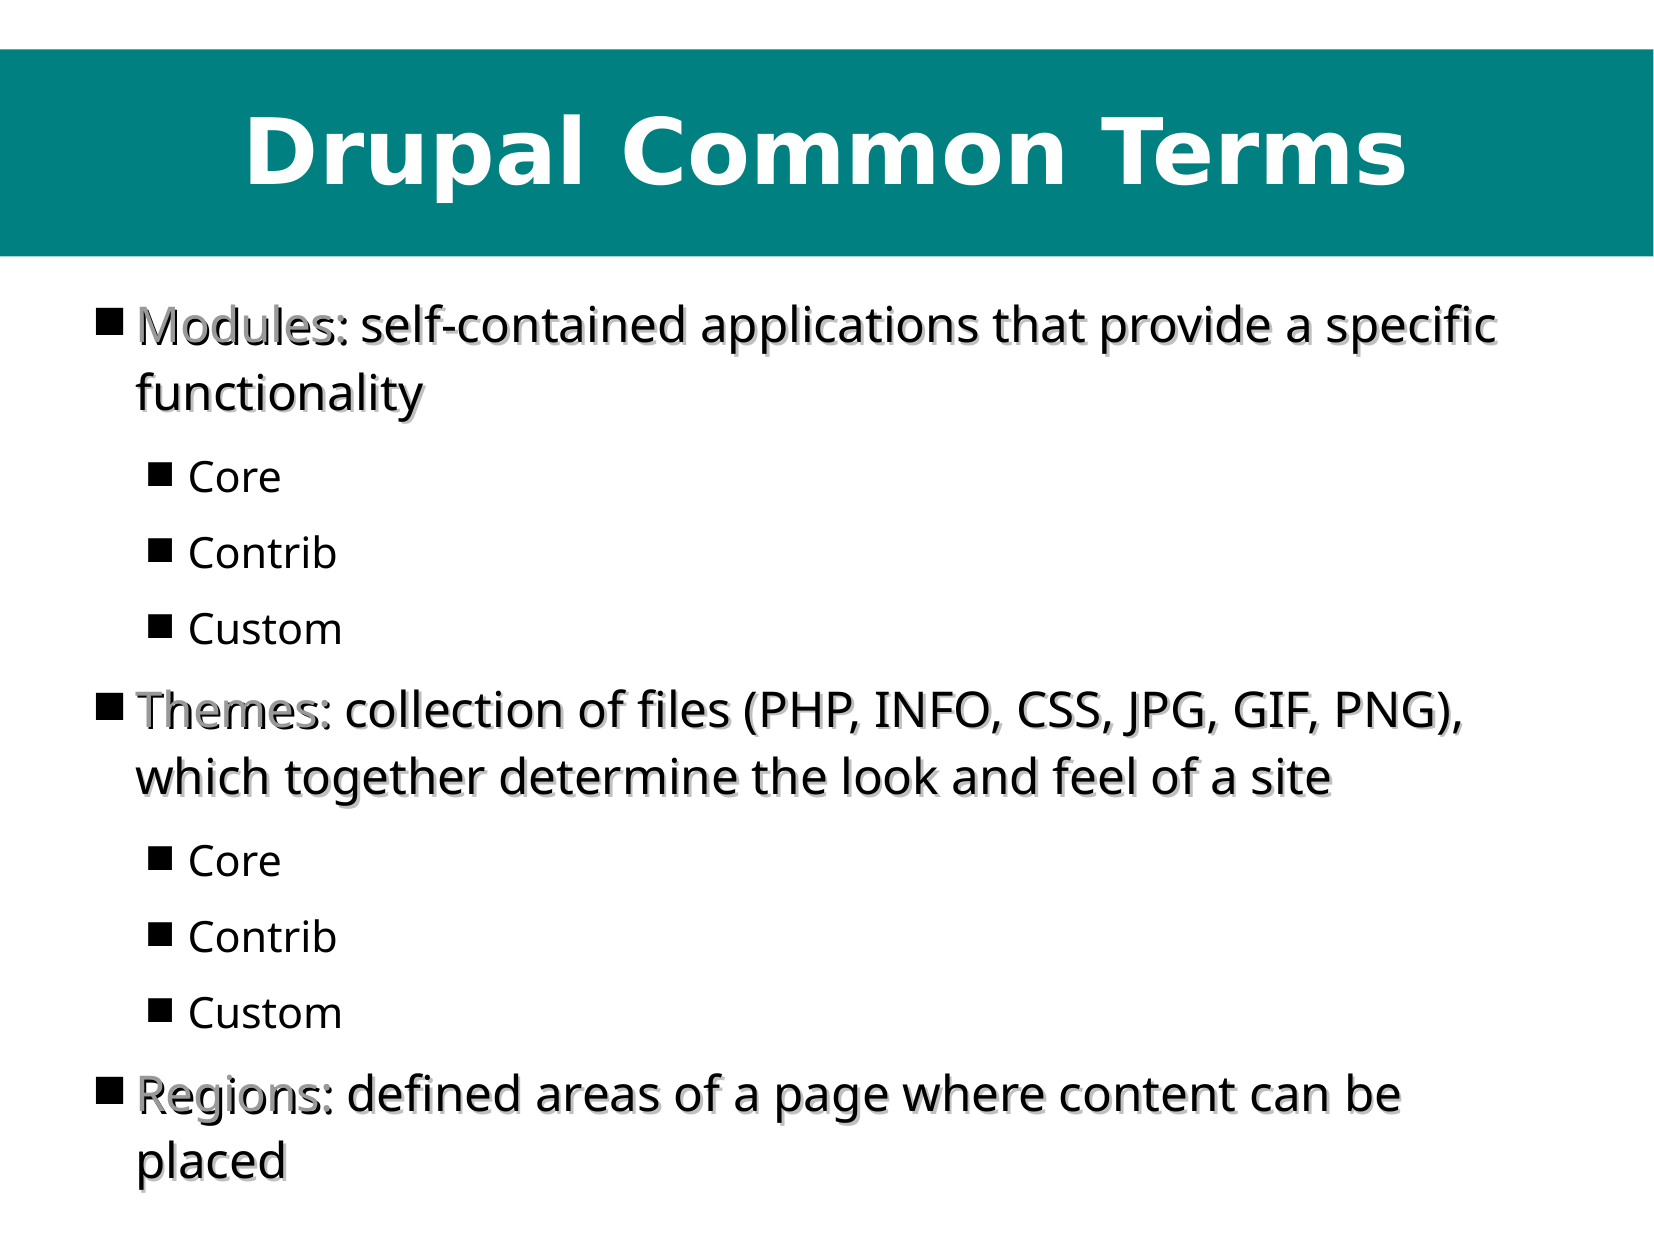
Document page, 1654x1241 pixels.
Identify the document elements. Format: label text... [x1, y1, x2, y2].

list Modules: self-contained applications that provide a specific functionality Core Contrib Custom Themes: collection of files (PHP, INFO, CSS, JPG, GIF, PNG), which together determine the look and feel of a site Core Contrib Custom Regions: defined areas of a page where content can be placed [82, 290, 1538, 1201]
title Drupal Common Terms [0, 49, 1654, 257]
